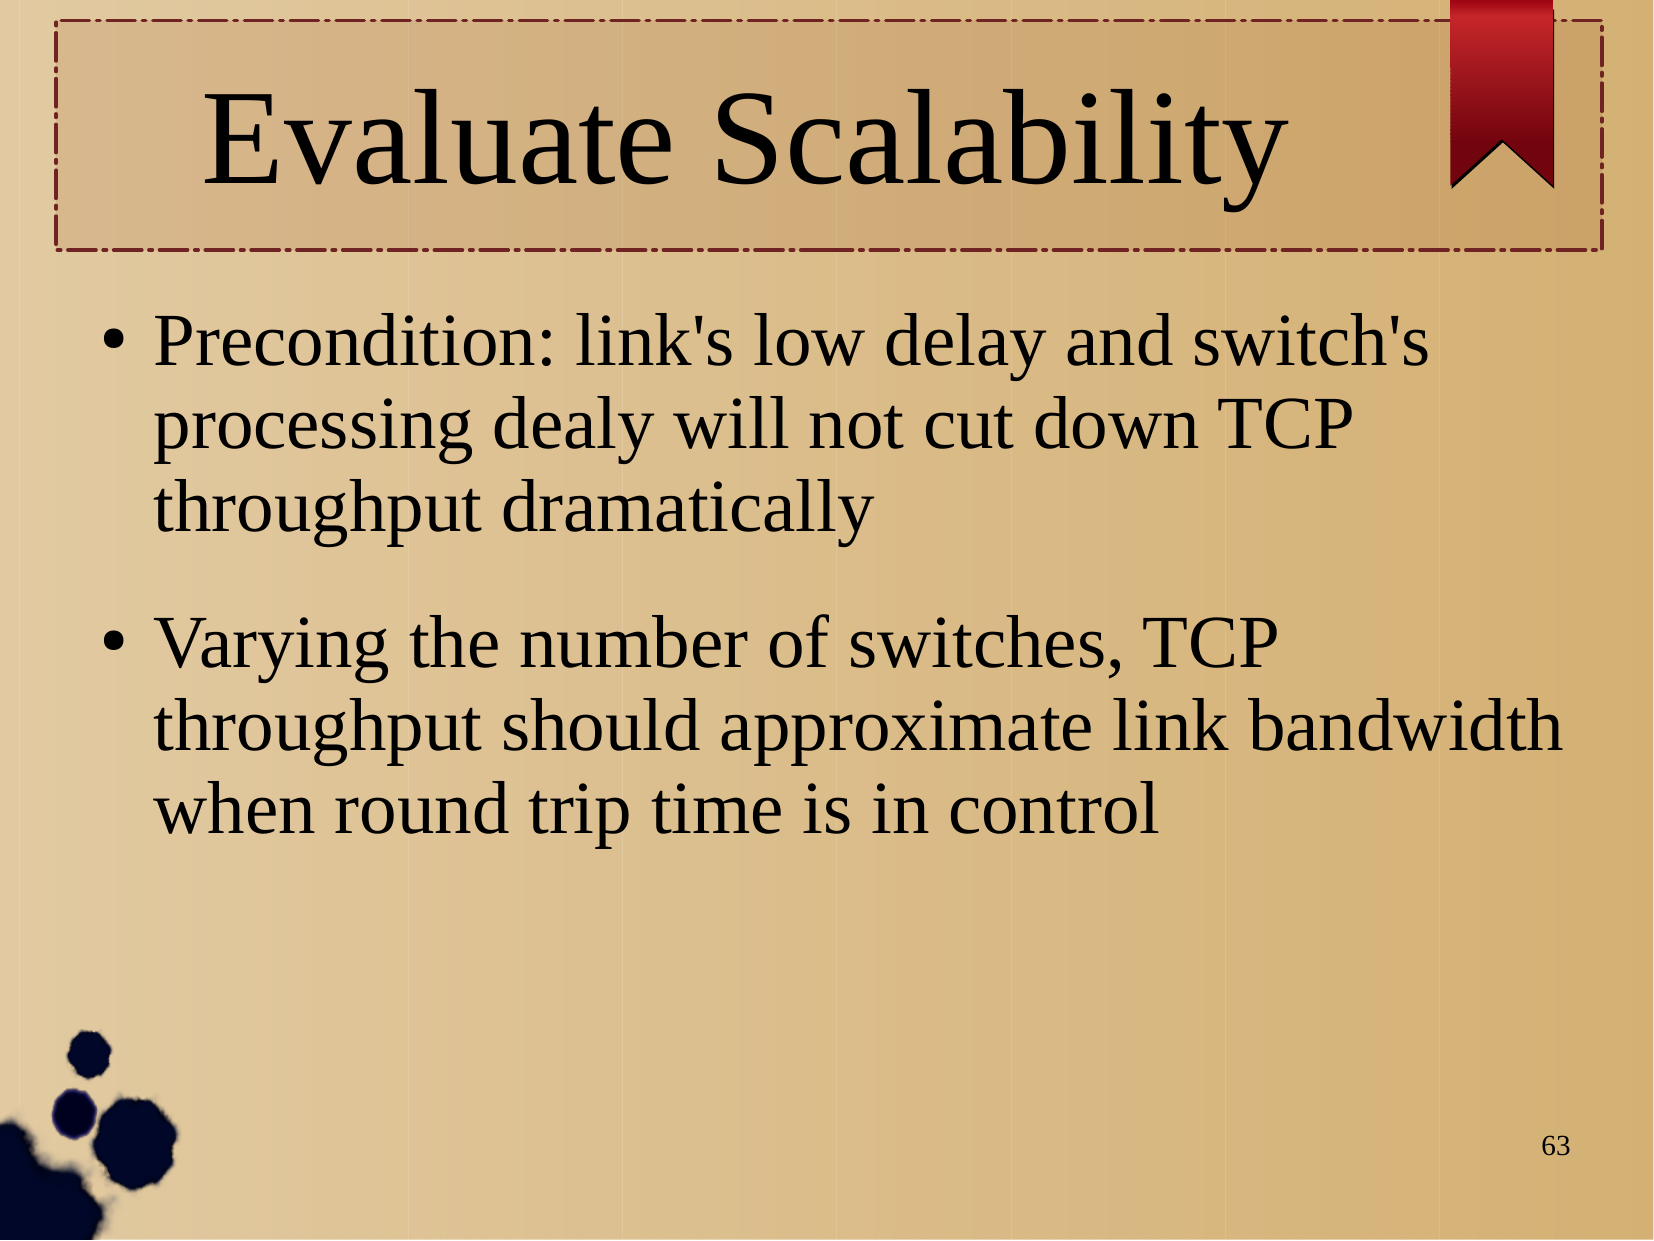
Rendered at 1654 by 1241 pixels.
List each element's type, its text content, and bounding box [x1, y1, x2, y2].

list Precondition: link's low delay and switch's processing dealy will not cut down TCP throughput dramatically Varying the number of switches, TCP throughput should approximate link bandwidth when round trip time is in control [82, 299, 1571, 1019]
title Evaluate Scalability [82, 47, 1412, 229]
